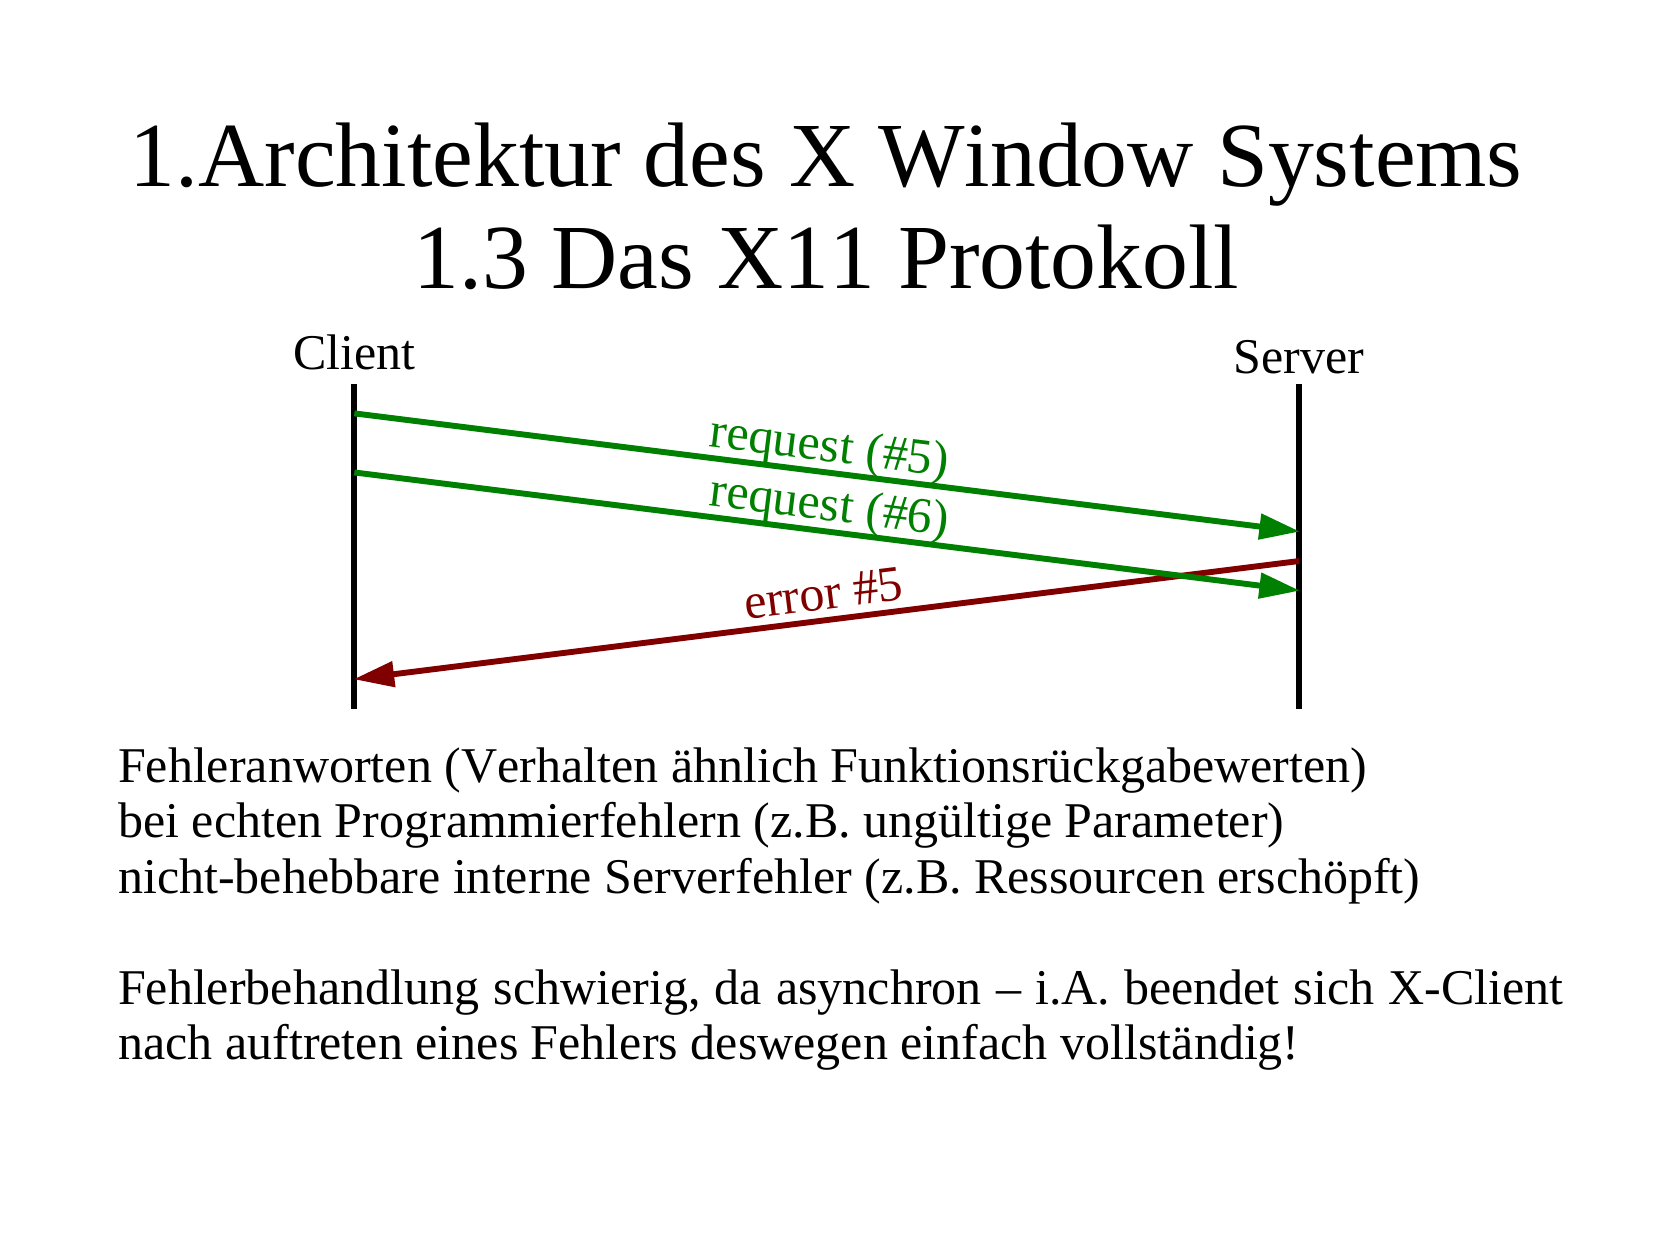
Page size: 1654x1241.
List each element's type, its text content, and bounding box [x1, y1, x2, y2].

text_box Server [1210, 328, 1388, 384]
text_box Fehlerbehandlung schwierig, da asynchron – i.A. beendet sich X-Client nach auftreten eines Fehlers deswegen einfach vollständig! [118, 959, 1565, 1167]
title 1.Architektur des X Window Systems 1.3 Das X11 Protokoll [121, 102, 1534, 311]
text_box Fehleranworten (Verhalten ähnlich Funktionsrückgabewerten) bei echten Programmierfehlern (z.B. ungültige Parameter) nicht-behebbare interne Serverfehler (z.B. Ressourcen erschöpft) [118, 738, 1565, 959]
text_box Client [265, 324, 443, 381]
